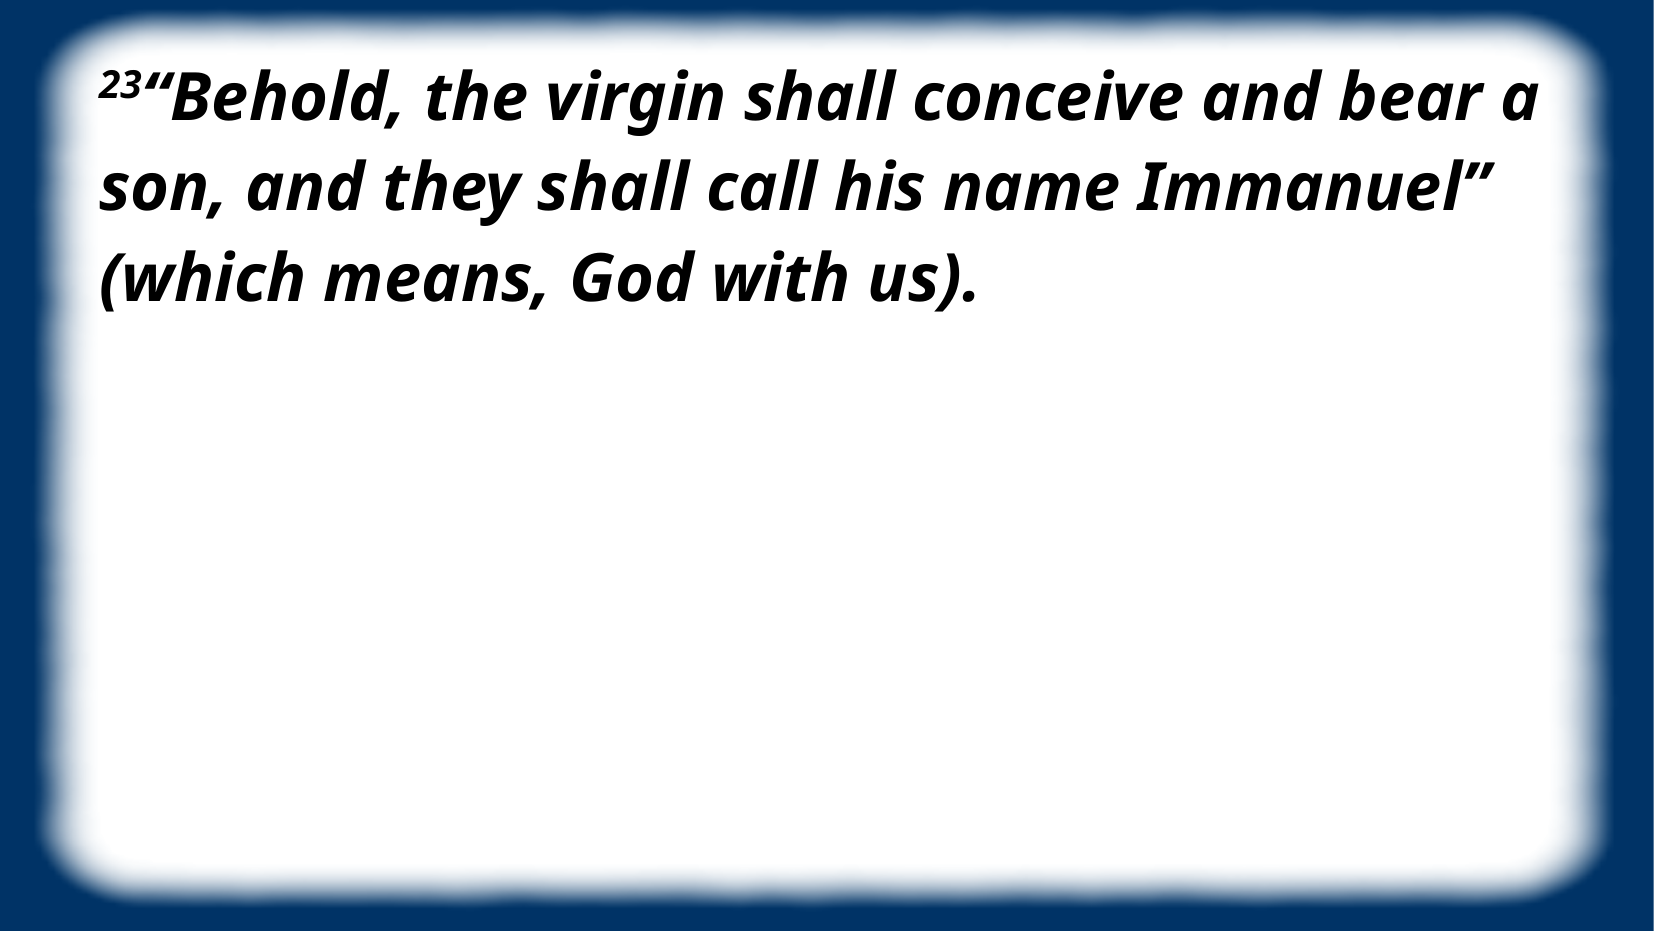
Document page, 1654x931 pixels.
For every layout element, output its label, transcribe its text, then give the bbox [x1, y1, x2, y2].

picture [0, 0, 1654, 931]
text_box 23“Behold, the virgin shall conceive and bear a son, and they shall call his name Immanuel” (which means, God with us). [84, 41, 1570, 346]
